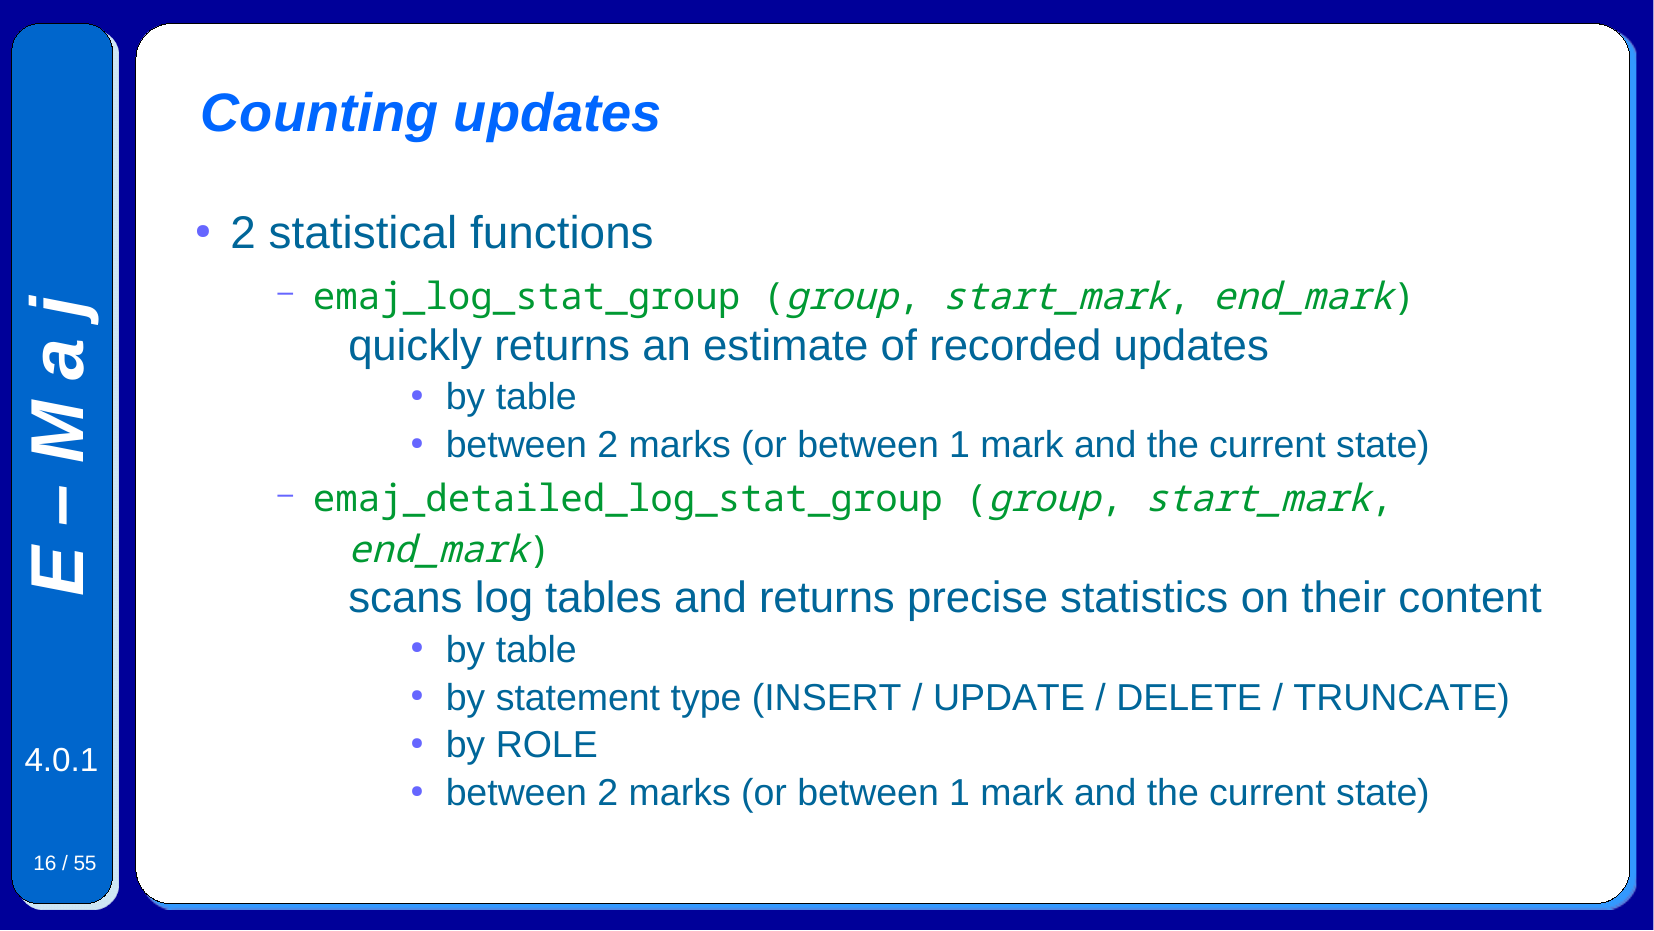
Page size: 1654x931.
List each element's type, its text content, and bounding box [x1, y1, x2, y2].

list 2 statistical functions emaj_log_stat_group (group, start_mark, end_mark) quickly returns an estimate of recorded updates by table between 2 marks (or between 1 mark and the current state) emaj_detailed_log_stat_group (group, start_mark, end_mark) scans log tables and returns precise statistics on their content by table by statement type (INSERT / UPDATE / DELETE / TRUNCATE) by ROLE between 2 marks (or between 1 mark and the current state) [177, 206, 1587, 889]
title Counting updates [200, 34, 1575, 191]
